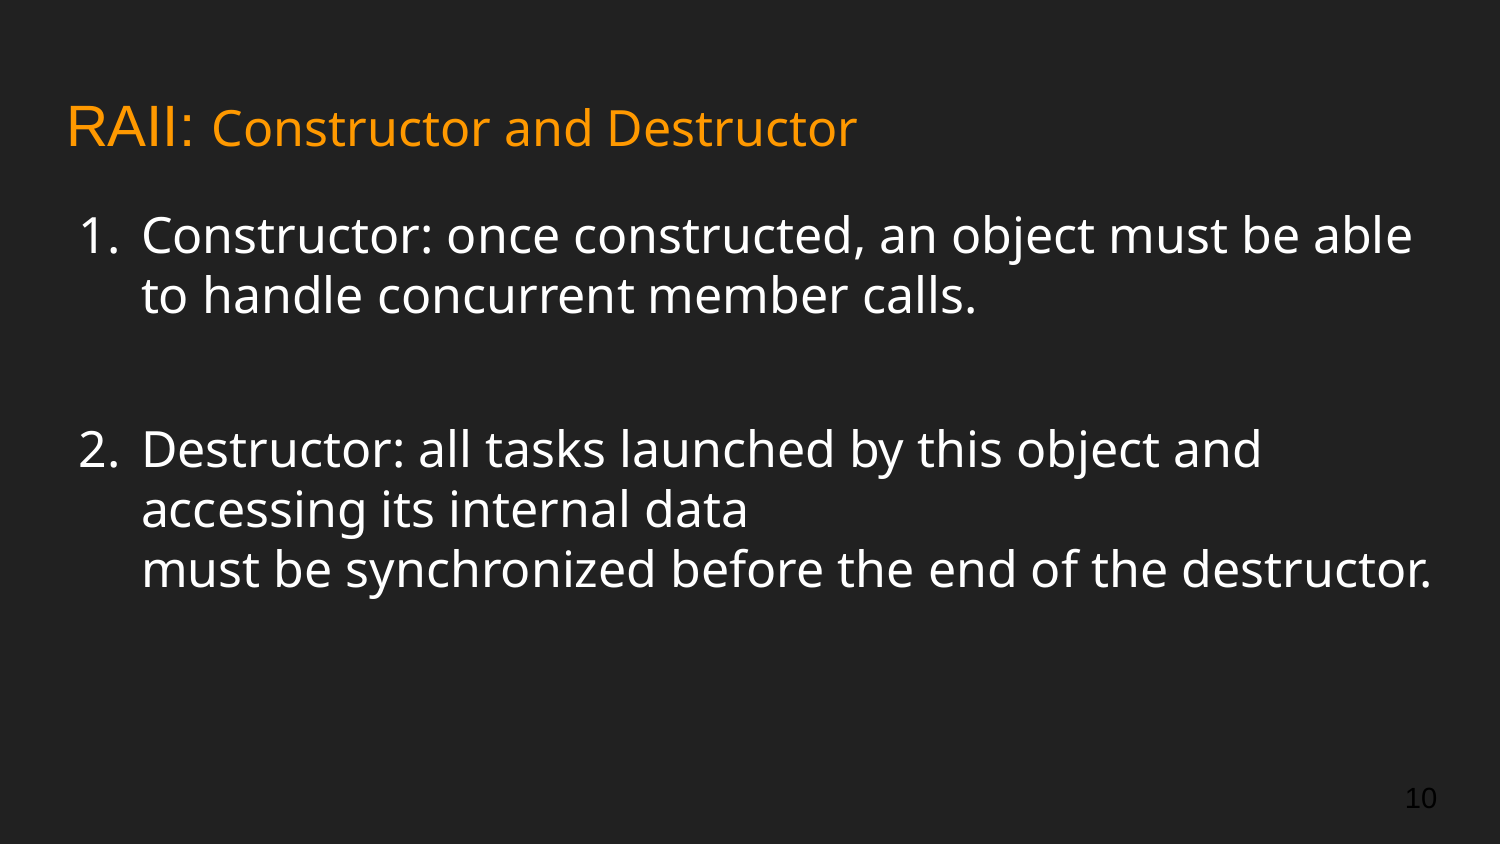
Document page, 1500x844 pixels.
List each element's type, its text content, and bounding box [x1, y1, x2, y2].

slide_number <number> [1389, 764, 1480, 830]
title RAII: Constructor and Destructor [51, 72, 1449, 167]
list Constructor: once constructed, an object must be able to handle concurrent member calls. Destructor: all tasks launched by this object and accessing its internal data must be synchronized before the end of the destructor. [51, 189, 1449, 750]
